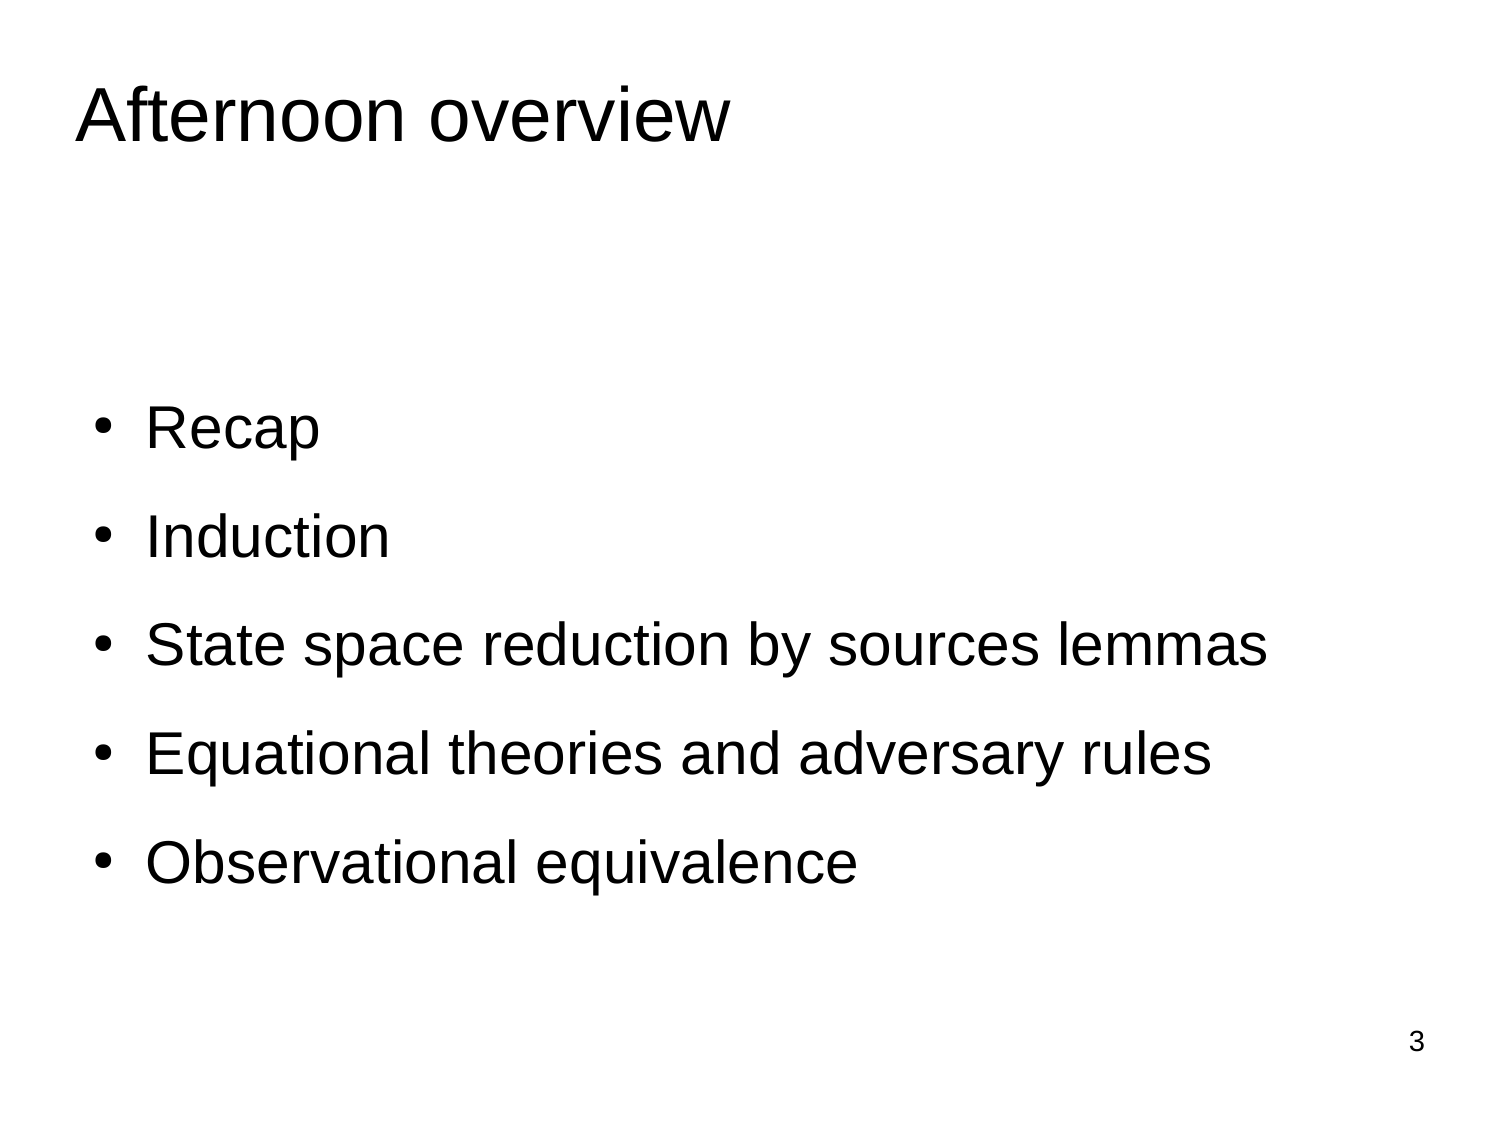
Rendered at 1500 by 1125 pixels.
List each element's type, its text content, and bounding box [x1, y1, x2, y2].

list Recap Induction State space reduction by sources lemmas Equational theories and adversary rules Observational equivalence [75, 230, 1425, 1060]
title Afternoon overview [75, 44, 1425, 185]
